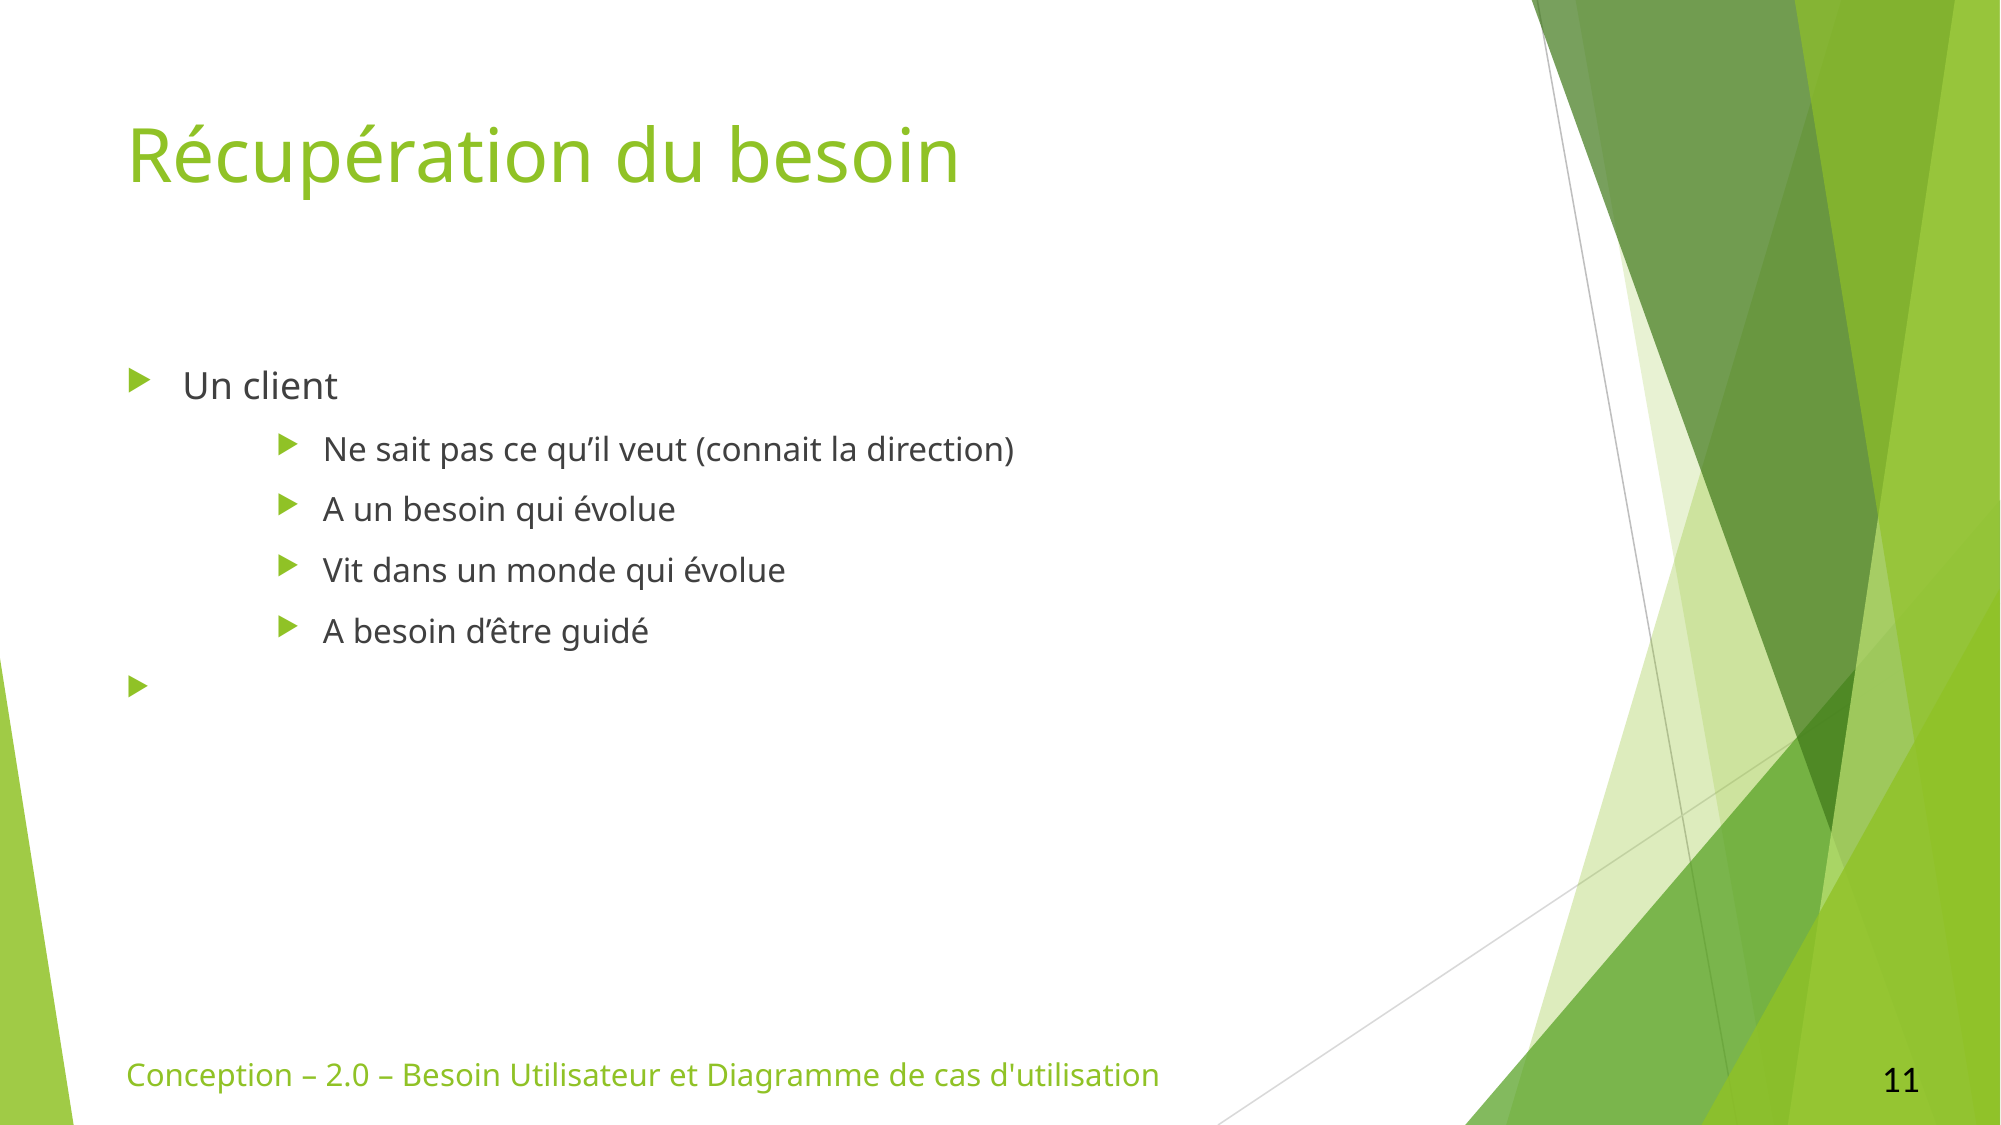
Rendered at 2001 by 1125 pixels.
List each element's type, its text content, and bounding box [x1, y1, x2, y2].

text_box [1866, 1047, 1979, 1108]
list Un client Ne sait pas ce qu’il veut (connait la direction) A un besoin qui évolue Vit dans un monde qui évolue A besoin d’être guidé [111, 354, 1522, 992]
title Récupération du besoin [111, 99, 1522, 317]
text_box Conception – 2.0 – Besoin Utilisateur et Diagramme de cas d'utilisation [111, 1047, 1210, 1109]
